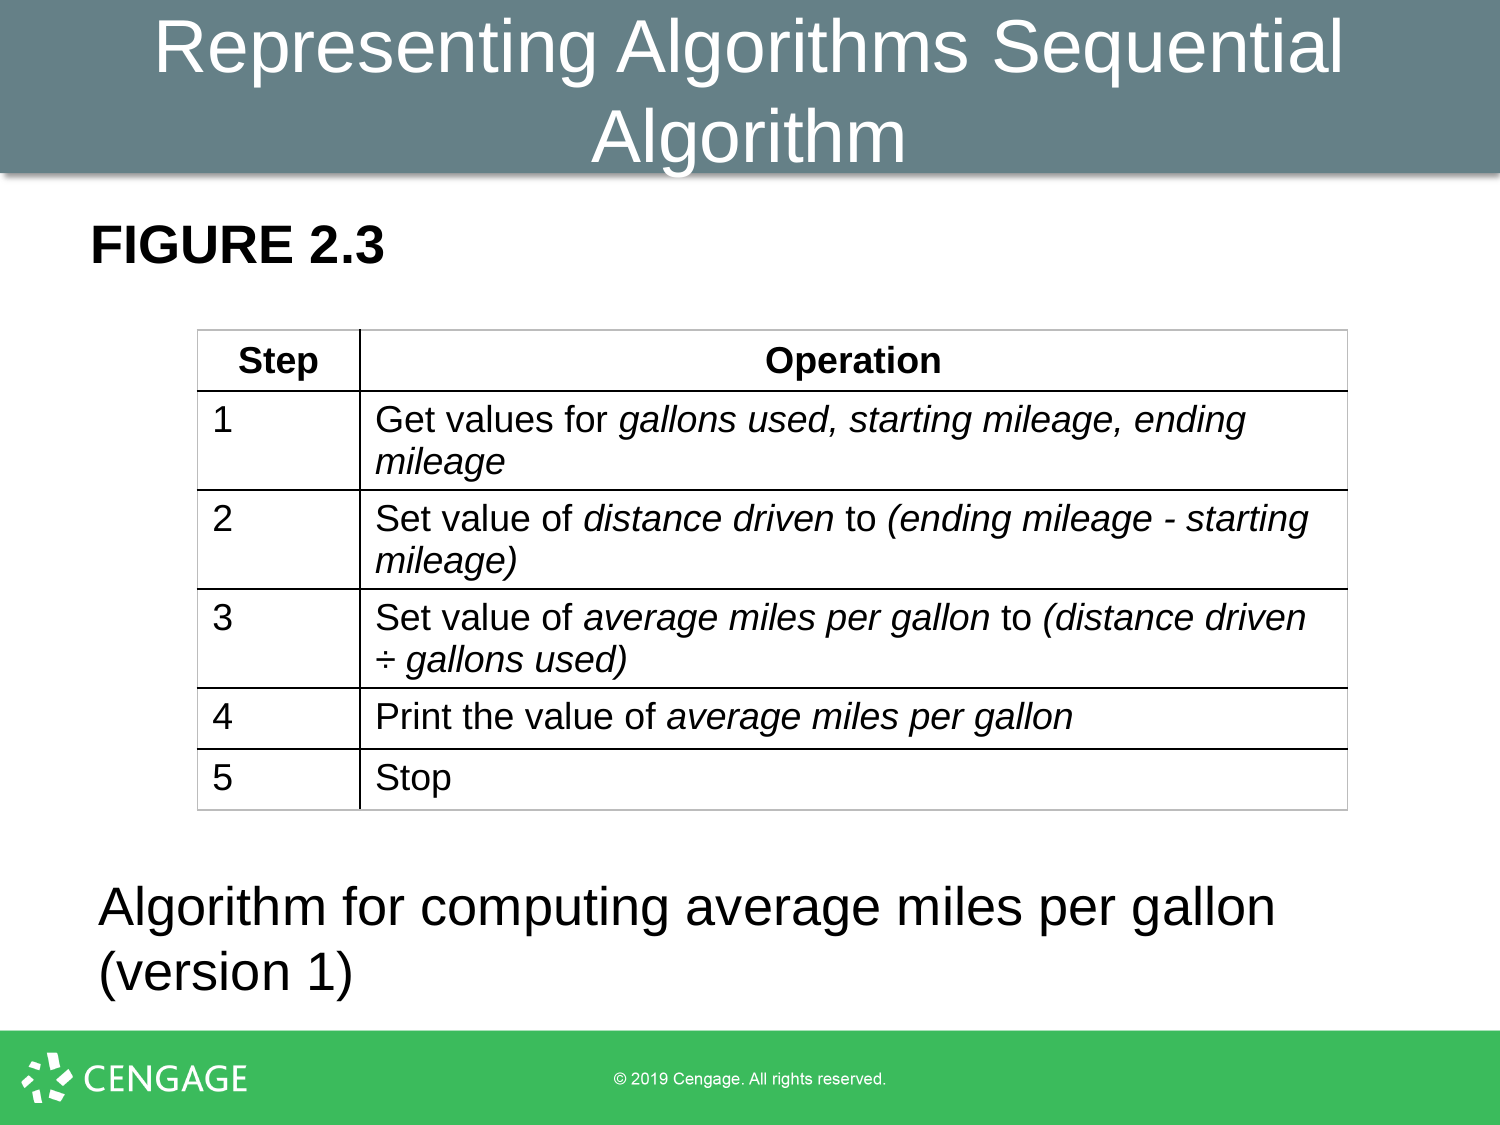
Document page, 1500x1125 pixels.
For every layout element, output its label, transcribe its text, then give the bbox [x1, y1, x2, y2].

picture [0, 174, 1500, 1125]
table_cell Set value of average miles per gallon to (distance driven ÷ gallons used) [361, 590, 1347, 687]
table_cell Print the value of average miles per gallon [361, 689, 1347, 748]
list Algorithm for computing average miles per gallon (version 1) [83, 864, 1369, 1015]
table_cell Stop [361, 750, 1347, 809]
table_cell 1 [198, 392, 359, 489]
table_cell 5 [198, 750, 359, 809]
list FIGURE 2.3 [75, 201, 1425, 293]
table_cell 3 [198, 590, 359, 687]
table_cell 2 [198, 491, 359, 588]
table_header Step [198, 331, 359, 390]
table_cell Set value of distance driven to (ending mileage - starting mileage) [361, 491, 1347, 588]
table_header Operation [361, 331, 1347, 390]
table_cell Get values for gallons used, starting mileage, ending mileage [361, 392, 1347, 489]
title Representing Algorithms Sequential Algorithm [0, 0, 1500, 174]
table_cell 4 [198, 689, 359, 748]
